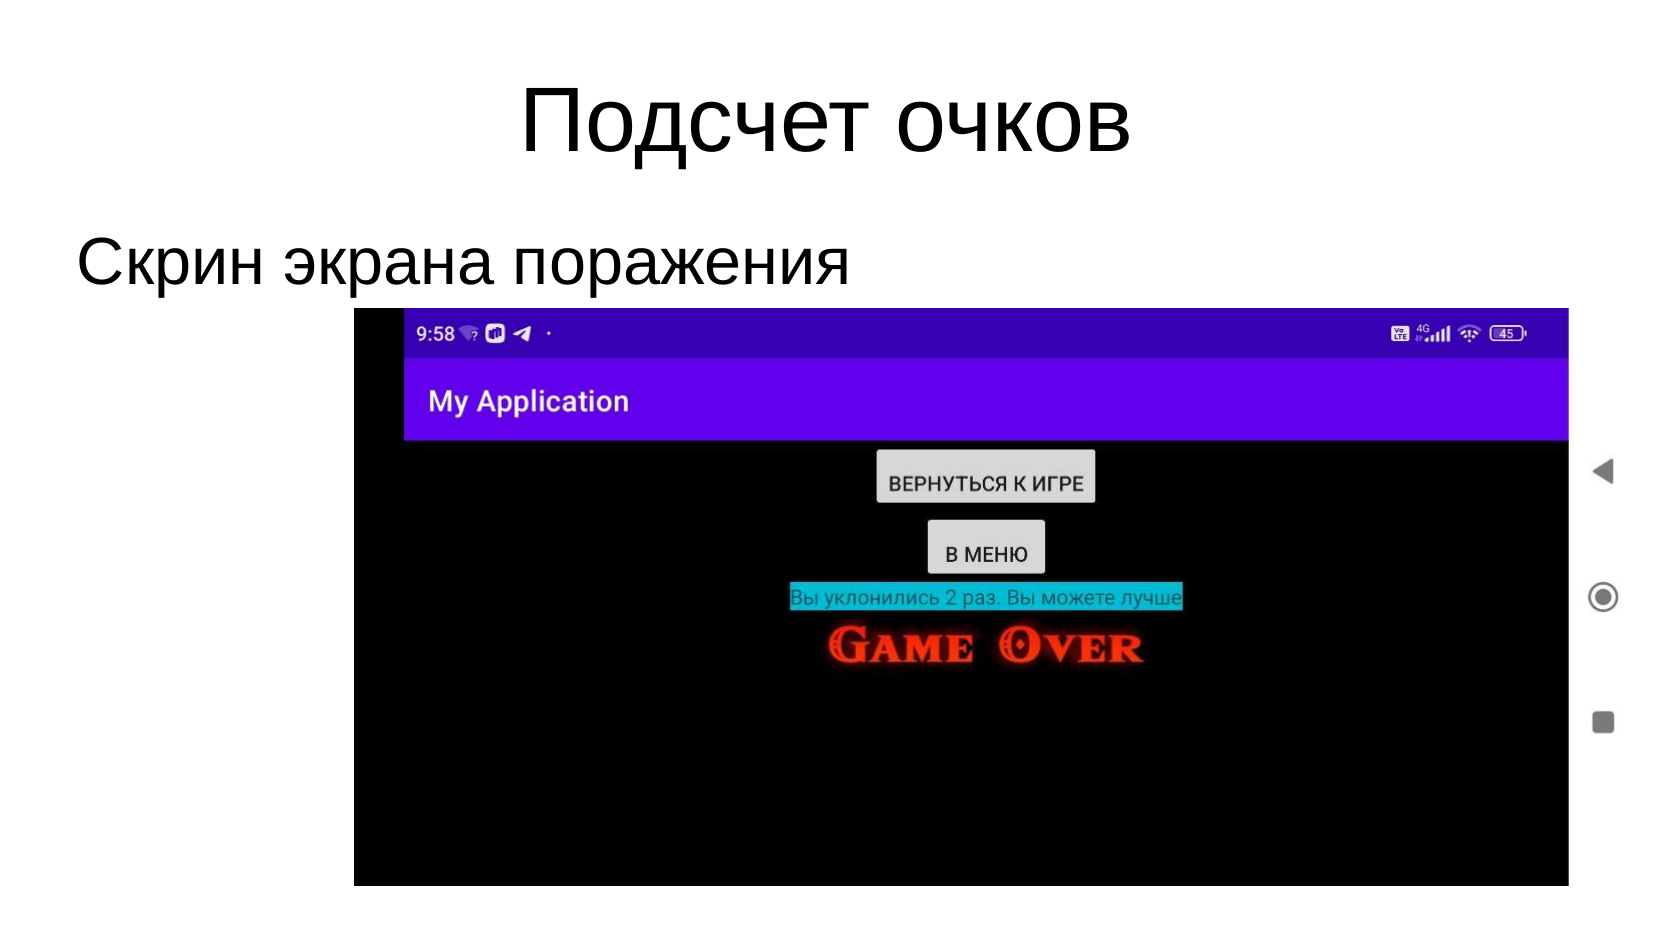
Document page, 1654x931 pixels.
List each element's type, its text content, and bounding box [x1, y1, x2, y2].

title Подсчет очков [82, 37, 1571, 193]
list Скрин экрана поражения [76, 217, 1565, 758]
picture [354, 308, 1638, 886]
